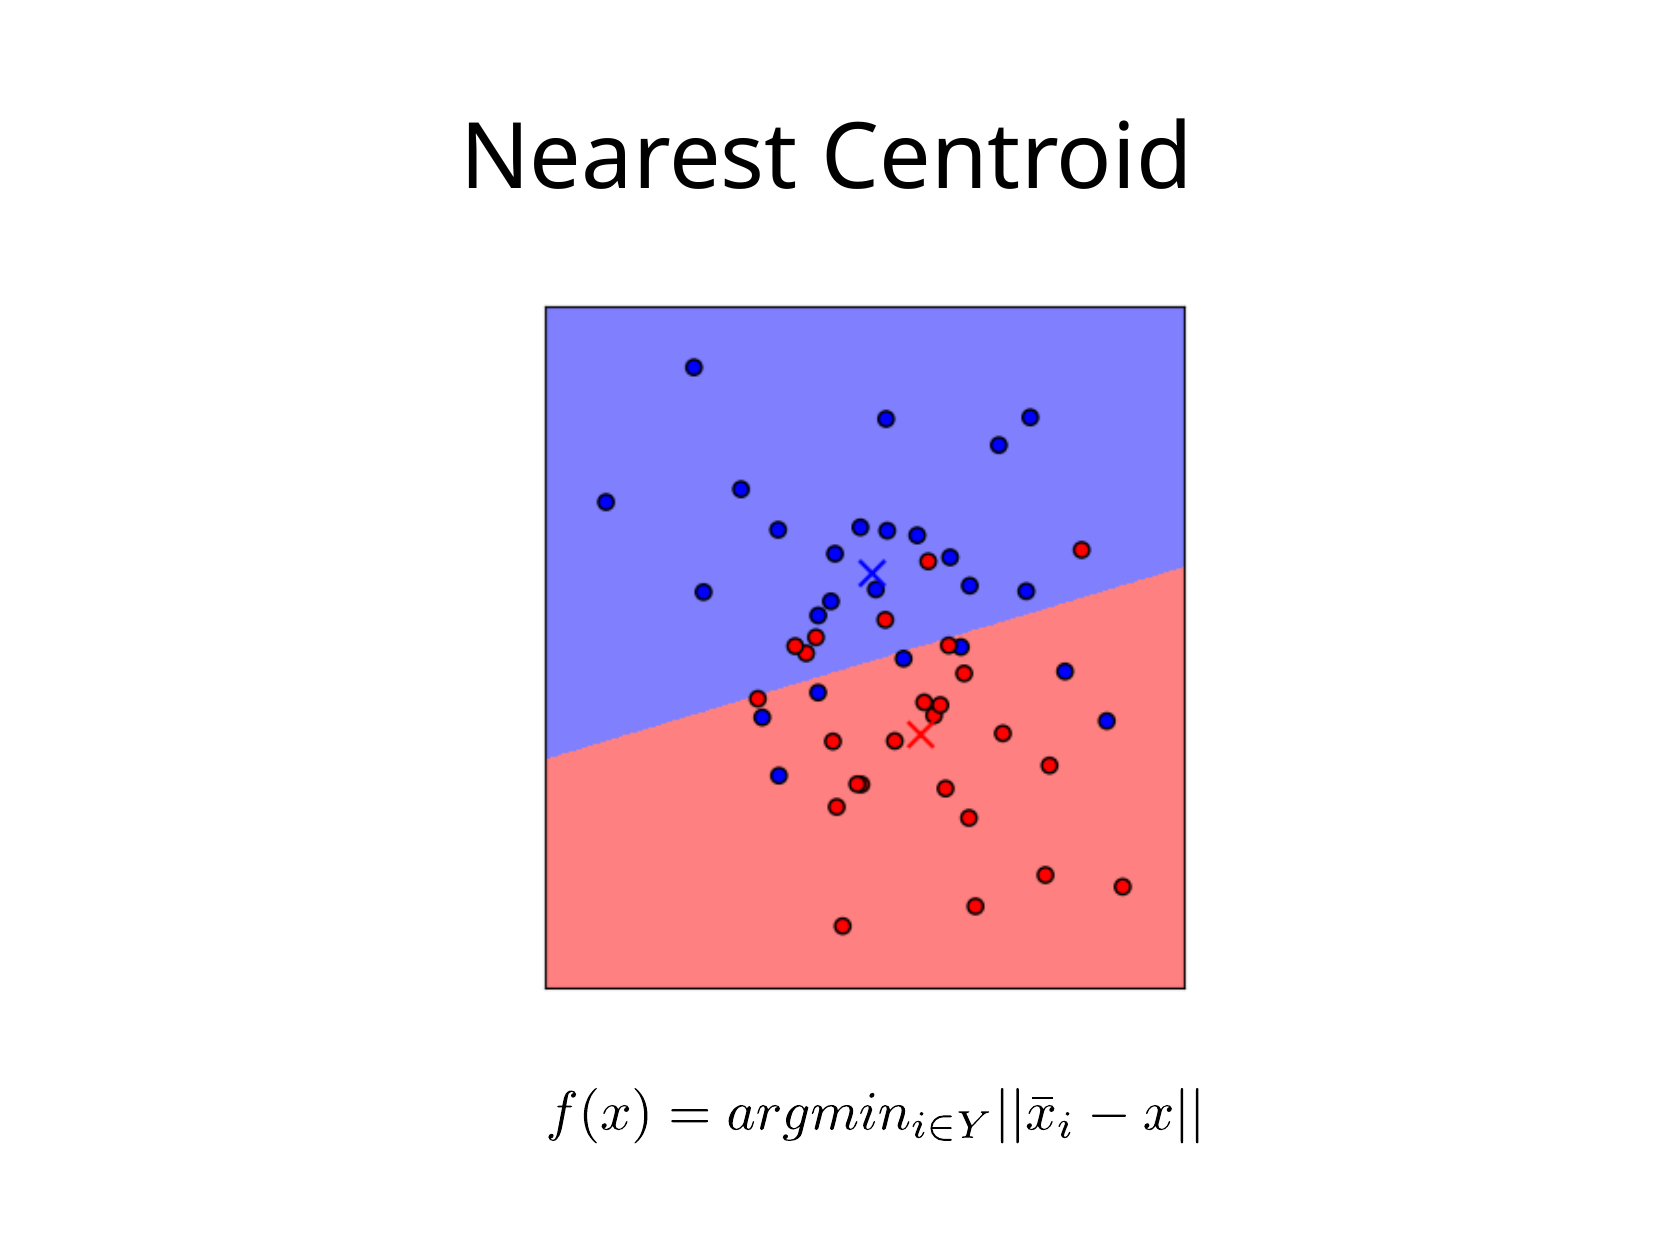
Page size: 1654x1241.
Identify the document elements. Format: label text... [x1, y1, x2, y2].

picture [525, 290, 1212, 1001]
title Nearest Centroid [82, 49, 1571, 257]
text_box [545, 1087, 1205, 1144]
